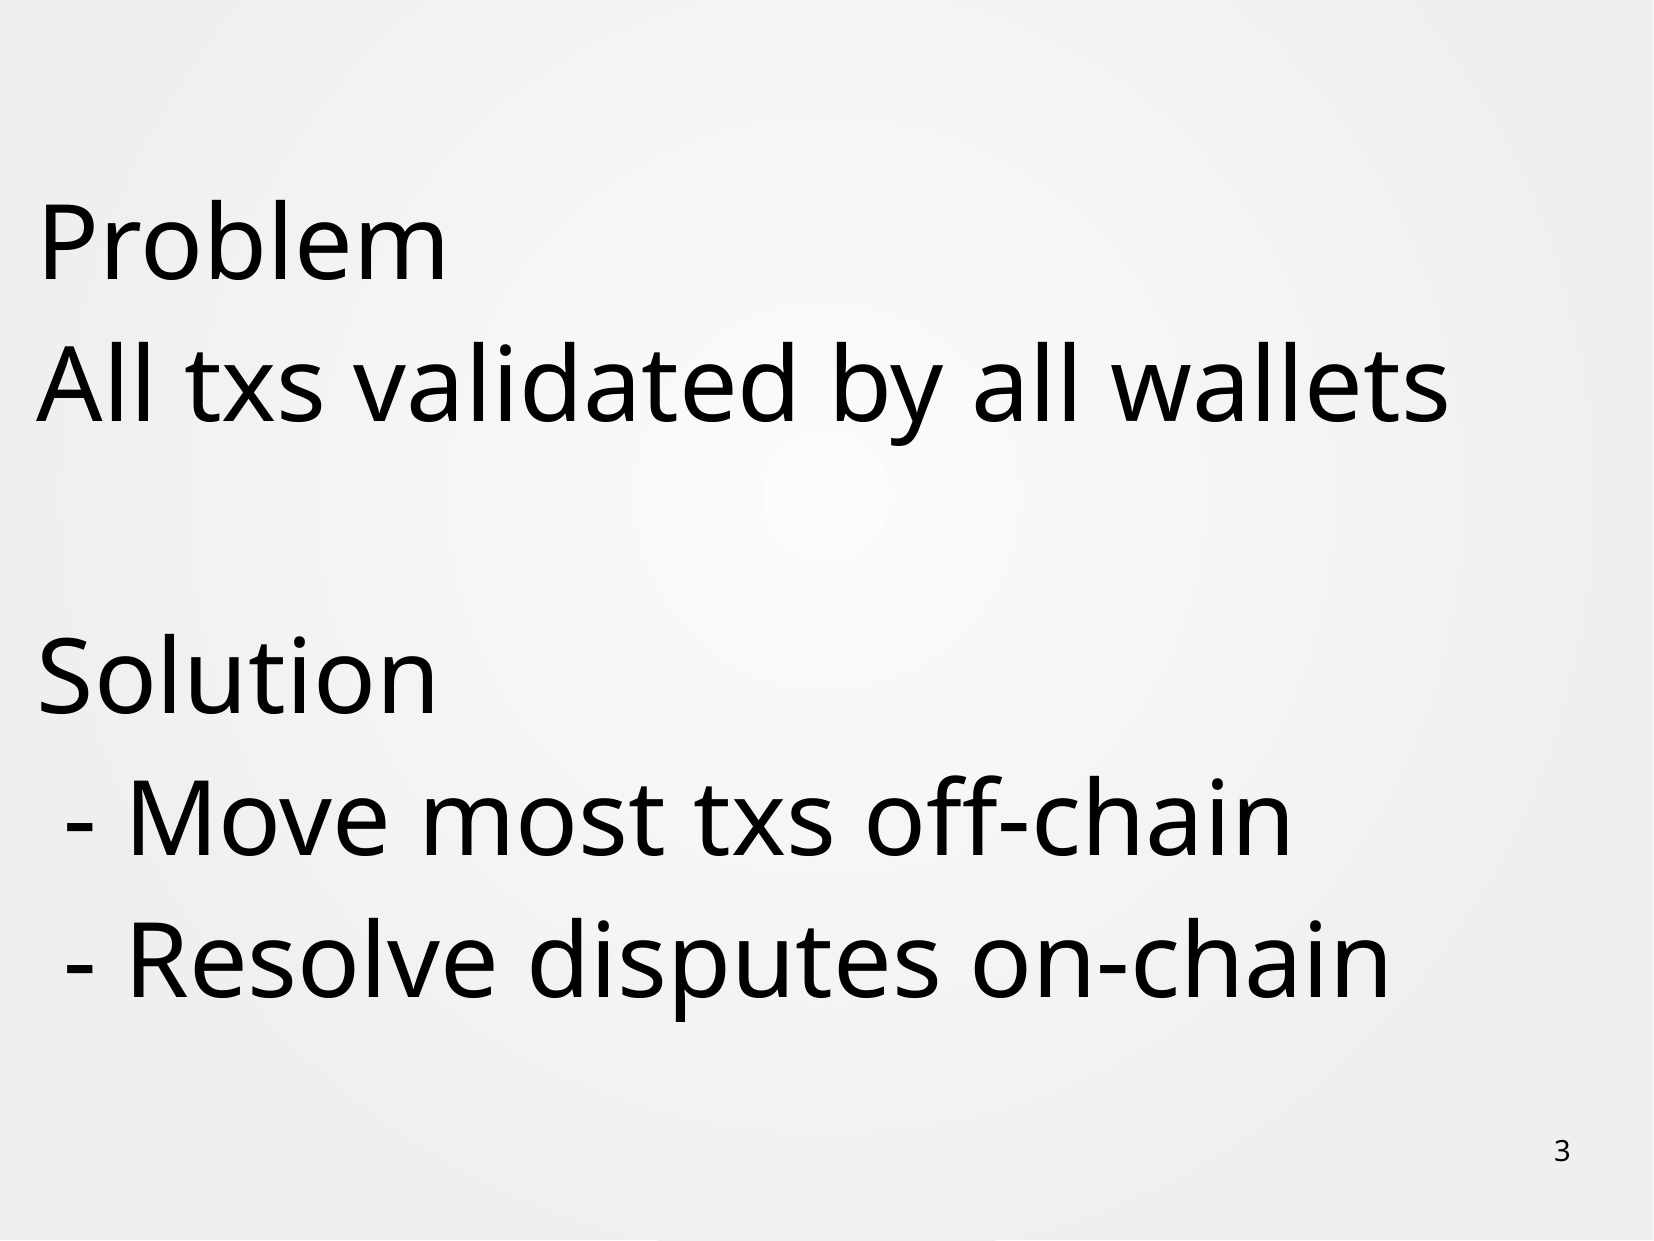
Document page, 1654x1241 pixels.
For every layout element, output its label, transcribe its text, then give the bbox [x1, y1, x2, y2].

title Solution - Move most txs off-chain - Resolve disputes on-chain [36, 602, 1617, 987]
title Problem All txs validated by all wallets [36, 118, 1617, 502]
